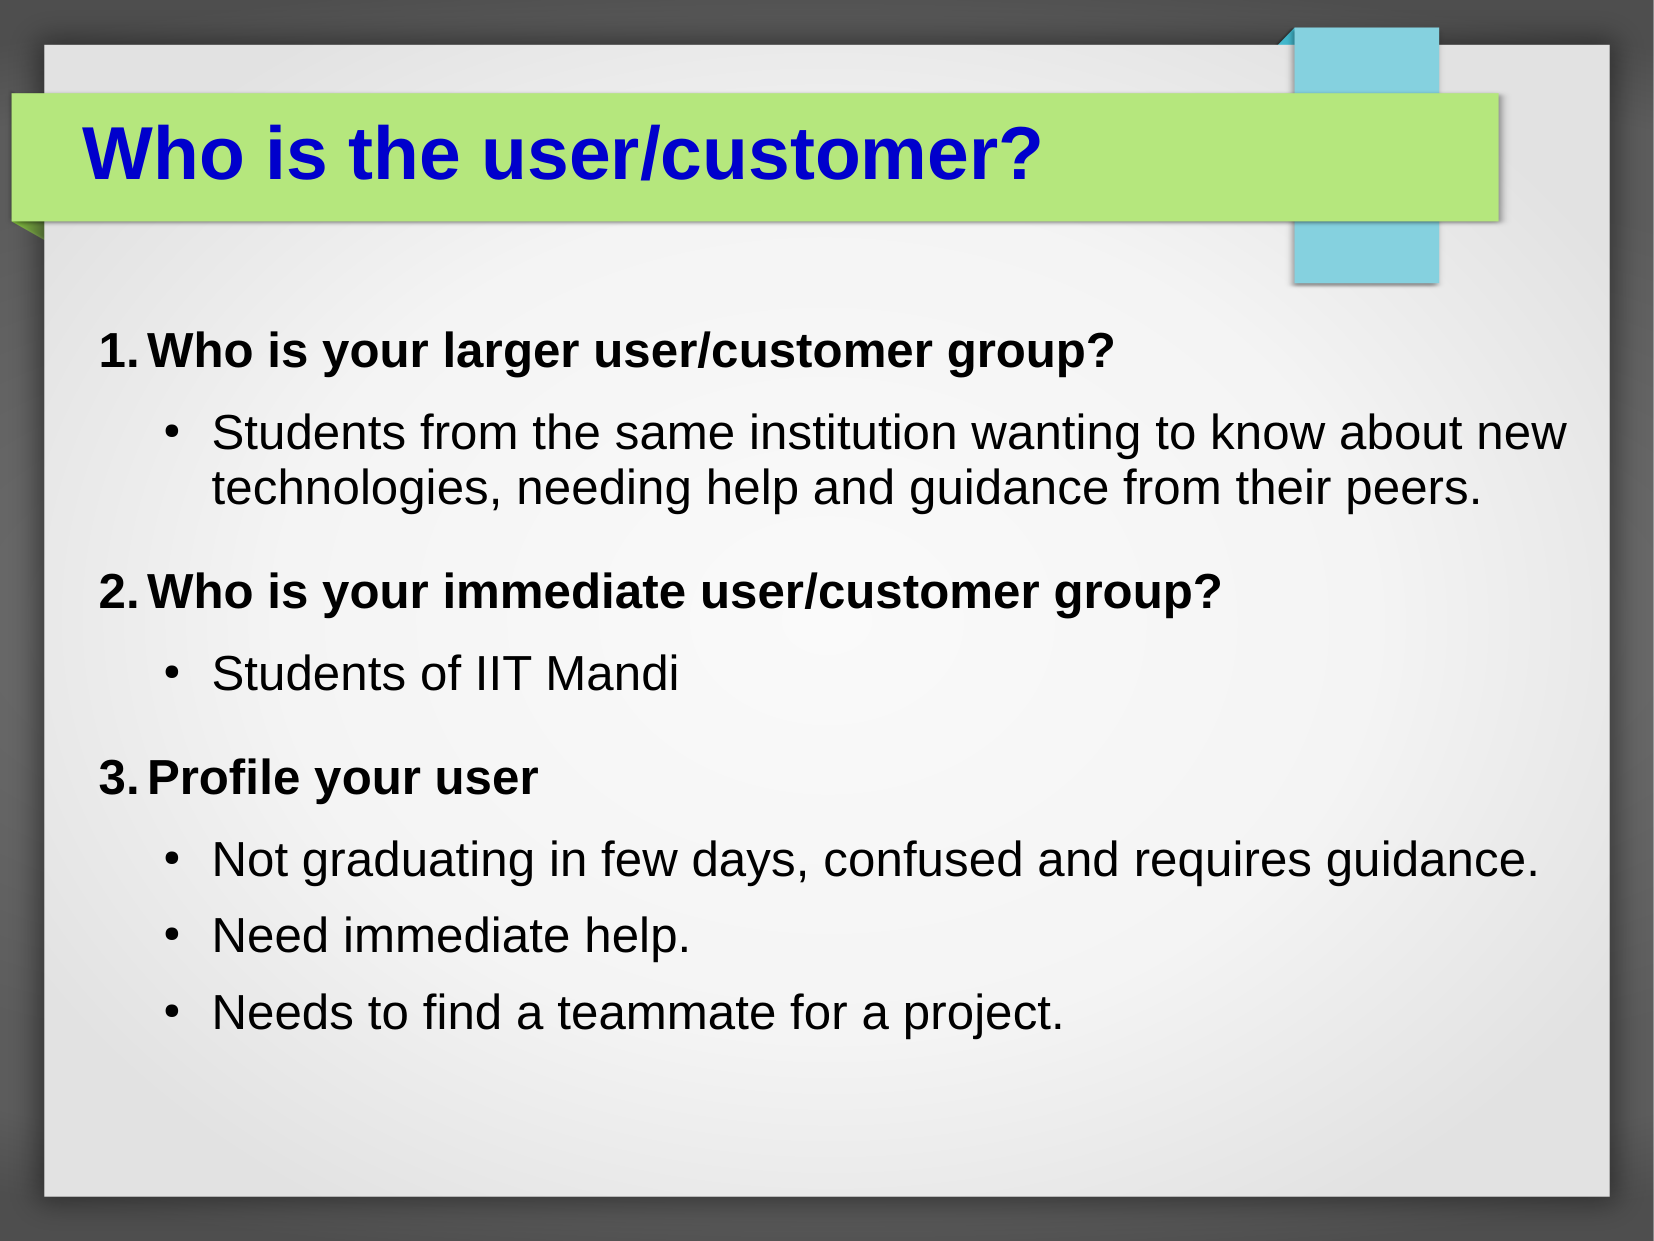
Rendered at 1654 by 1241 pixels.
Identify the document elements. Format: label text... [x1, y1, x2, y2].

picture [0, 0, 1654, 1241]
title Who is the user/customer? [82, 94, 1264, 213]
list Who is your larger user/customer group? Students from the same institution wanting to know about new technologies, needing help and guidance from their peers. Who is your immediate user/customer group? Students of IIT Mandi Profile your user Not graduating in few days, confused and requires guidance. Need immediate help. Needs to find a teammate for a project. [82, 295, 1571, 1170]
